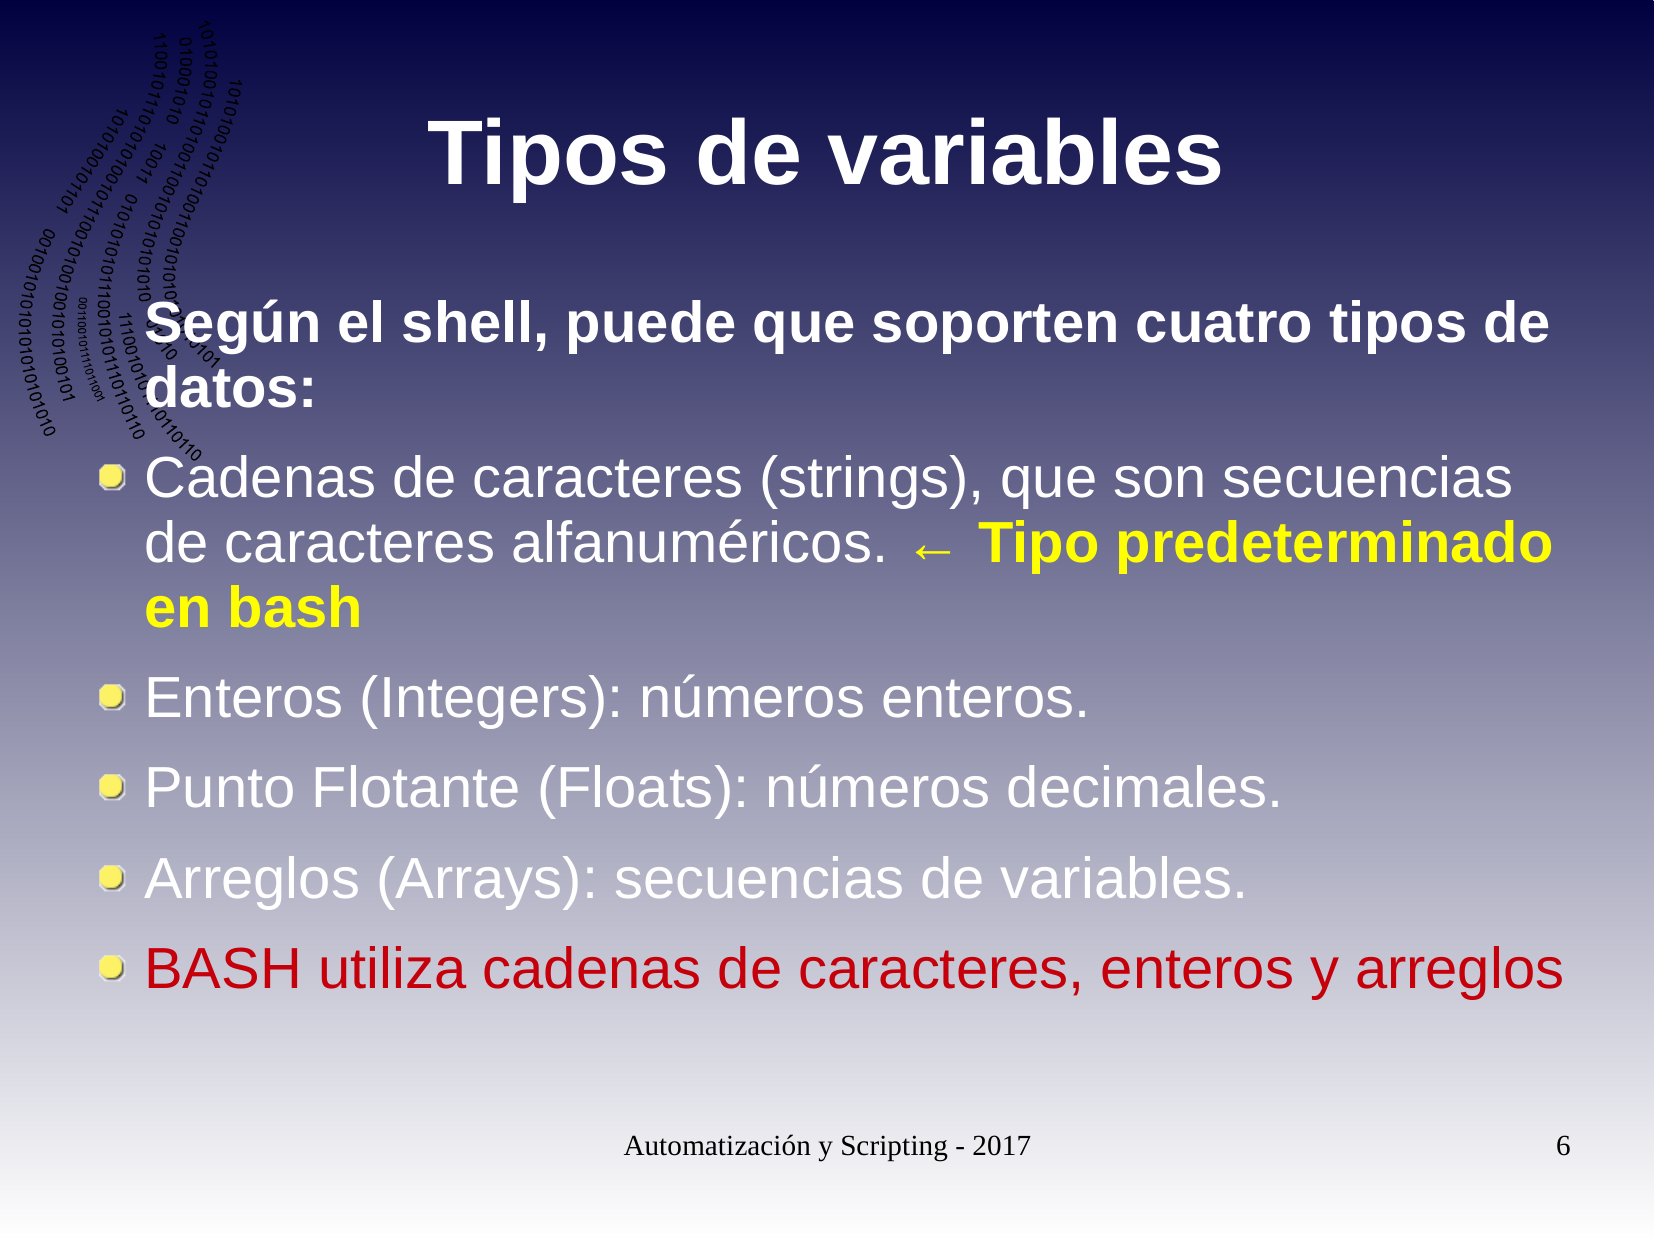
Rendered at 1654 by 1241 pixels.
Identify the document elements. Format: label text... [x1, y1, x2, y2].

list Según el shell, puede que soporten cuatro tipos de datos: Cadenas de caracteres (strings), que son secuencias de caracteres alfanuméricos. ← Tipo predeterminado en bash Enteros (Integers): números enteros. Punto Flotante (Floats): números decimales. Arreglos (Arrays): secuencias de variables. BASH utiliza cadenas de caracteres, enteros y arreglos [82, 290, 1571, 1010]
picture [18, 20, 243, 461]
title Tipos de variables [82, 49, 1571, 257]
